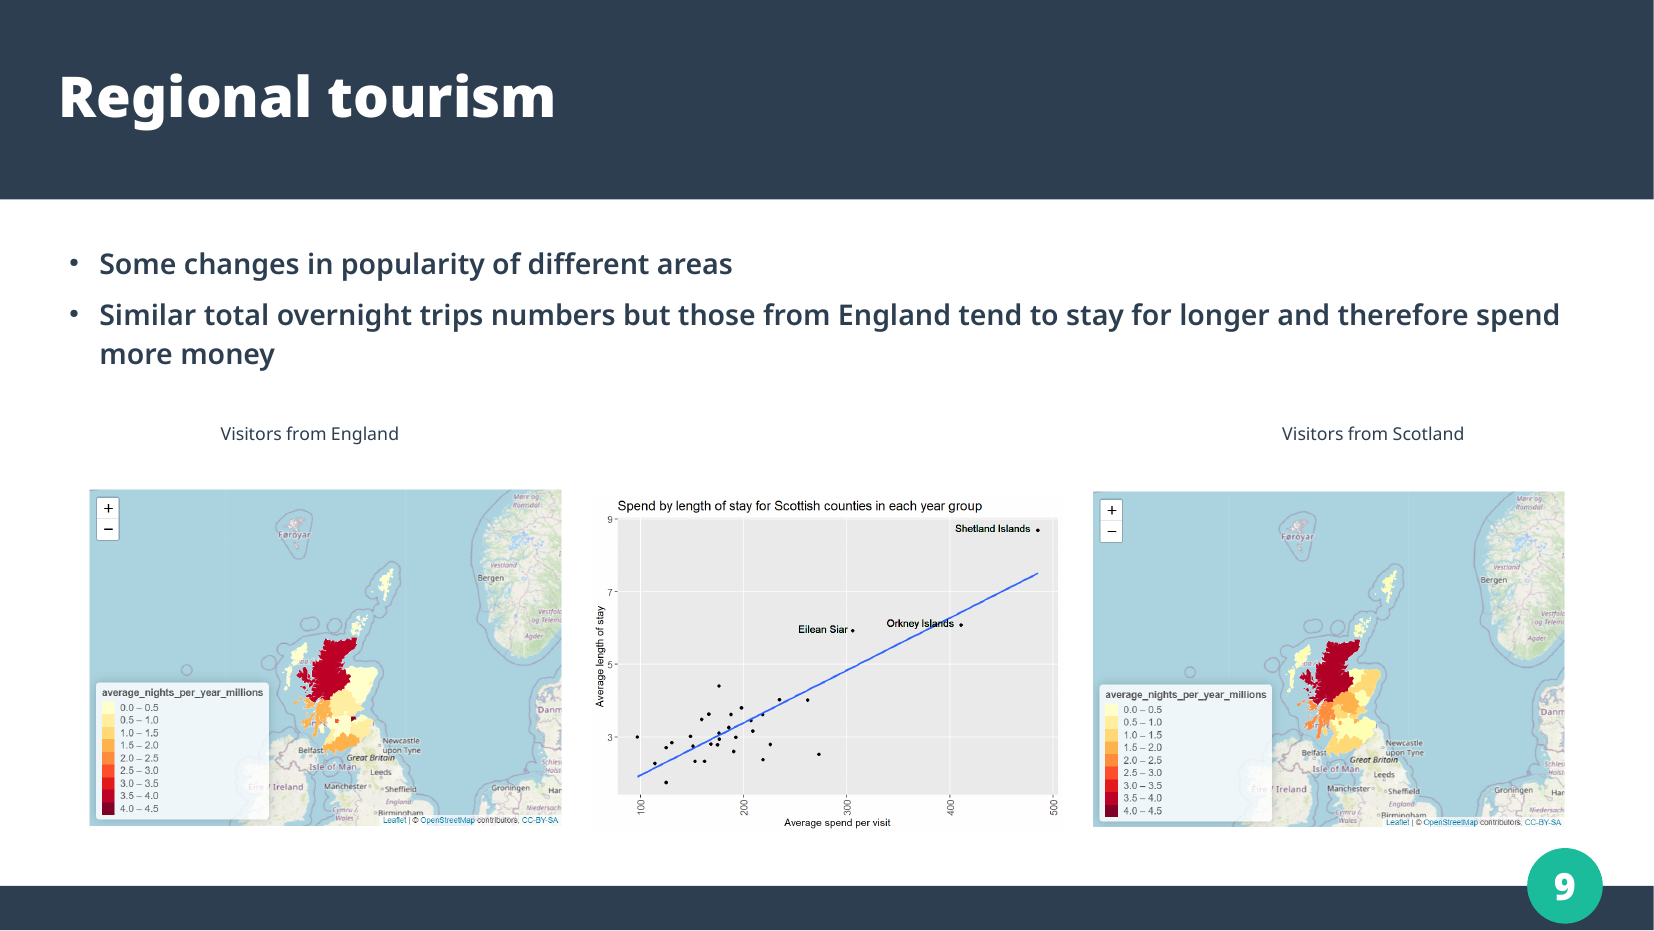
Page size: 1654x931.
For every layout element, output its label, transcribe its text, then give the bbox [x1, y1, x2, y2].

picture [1092, 490, 1565, 827]
picture [88, 488, 562, 827]
list Some changes in popularity of different areas Similar total overnight trips numbers but those from England tend to stay for longer and therefore spend more money Visitors from England Visitors from Scotland [59, 243, 1595, 473]
title Regional tourism [59, 37, 1595, 155]
picture [590, 495, 1063, 833]
